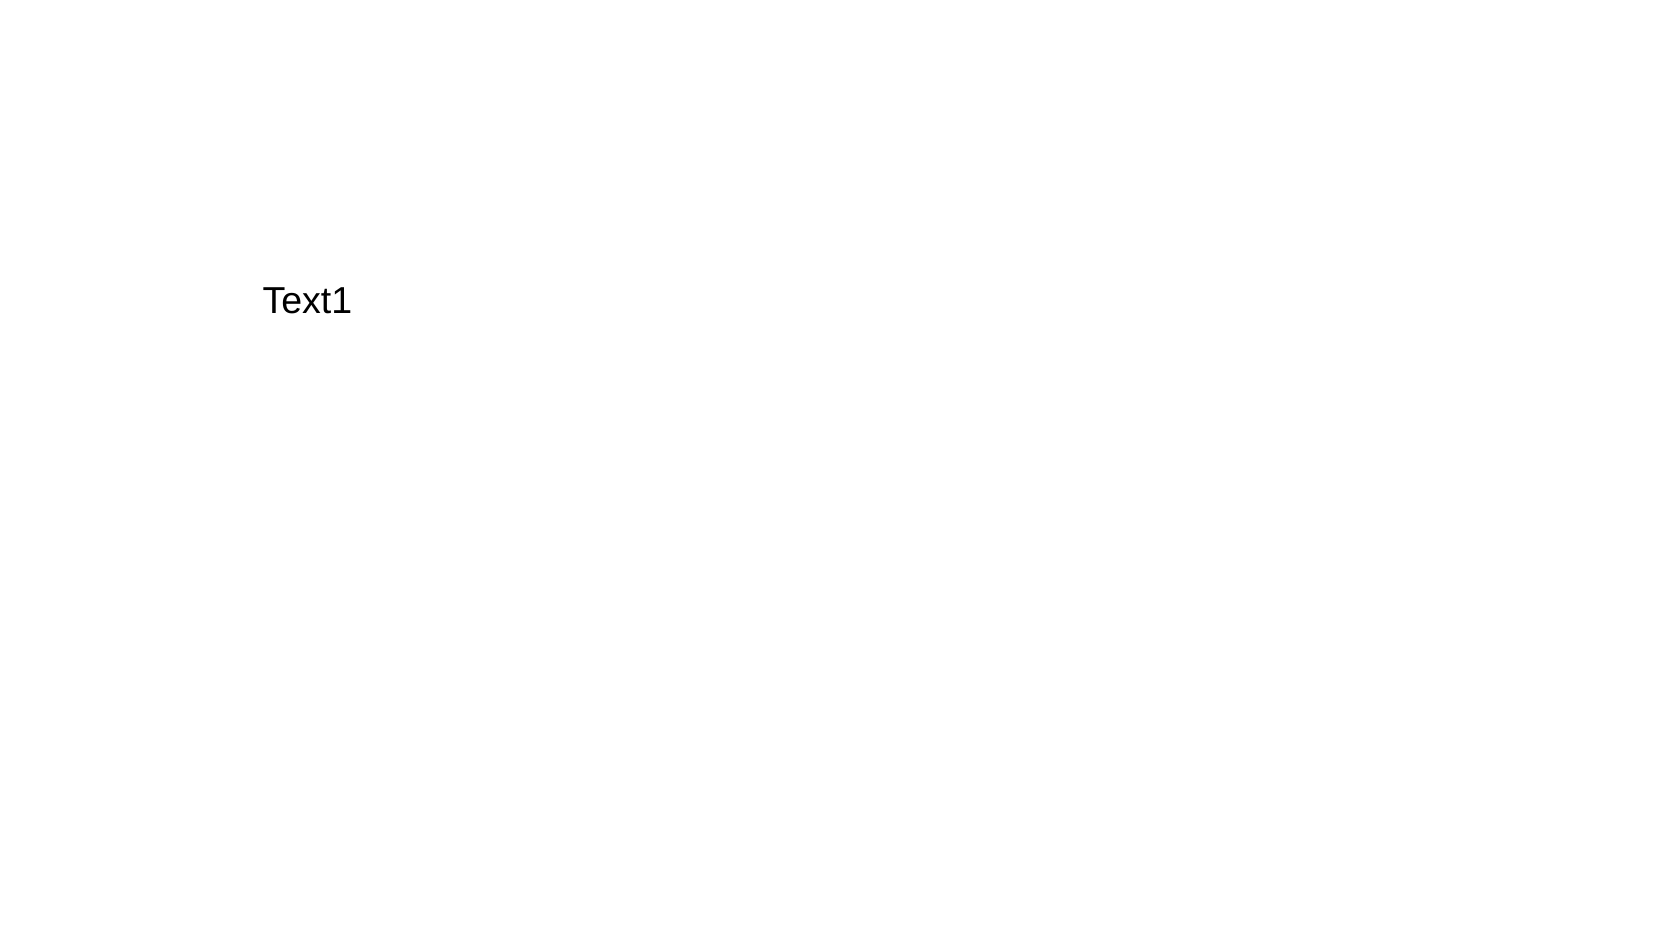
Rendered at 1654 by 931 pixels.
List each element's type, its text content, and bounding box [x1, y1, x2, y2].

text_box Text1 [248, 271, 1335, 329]
